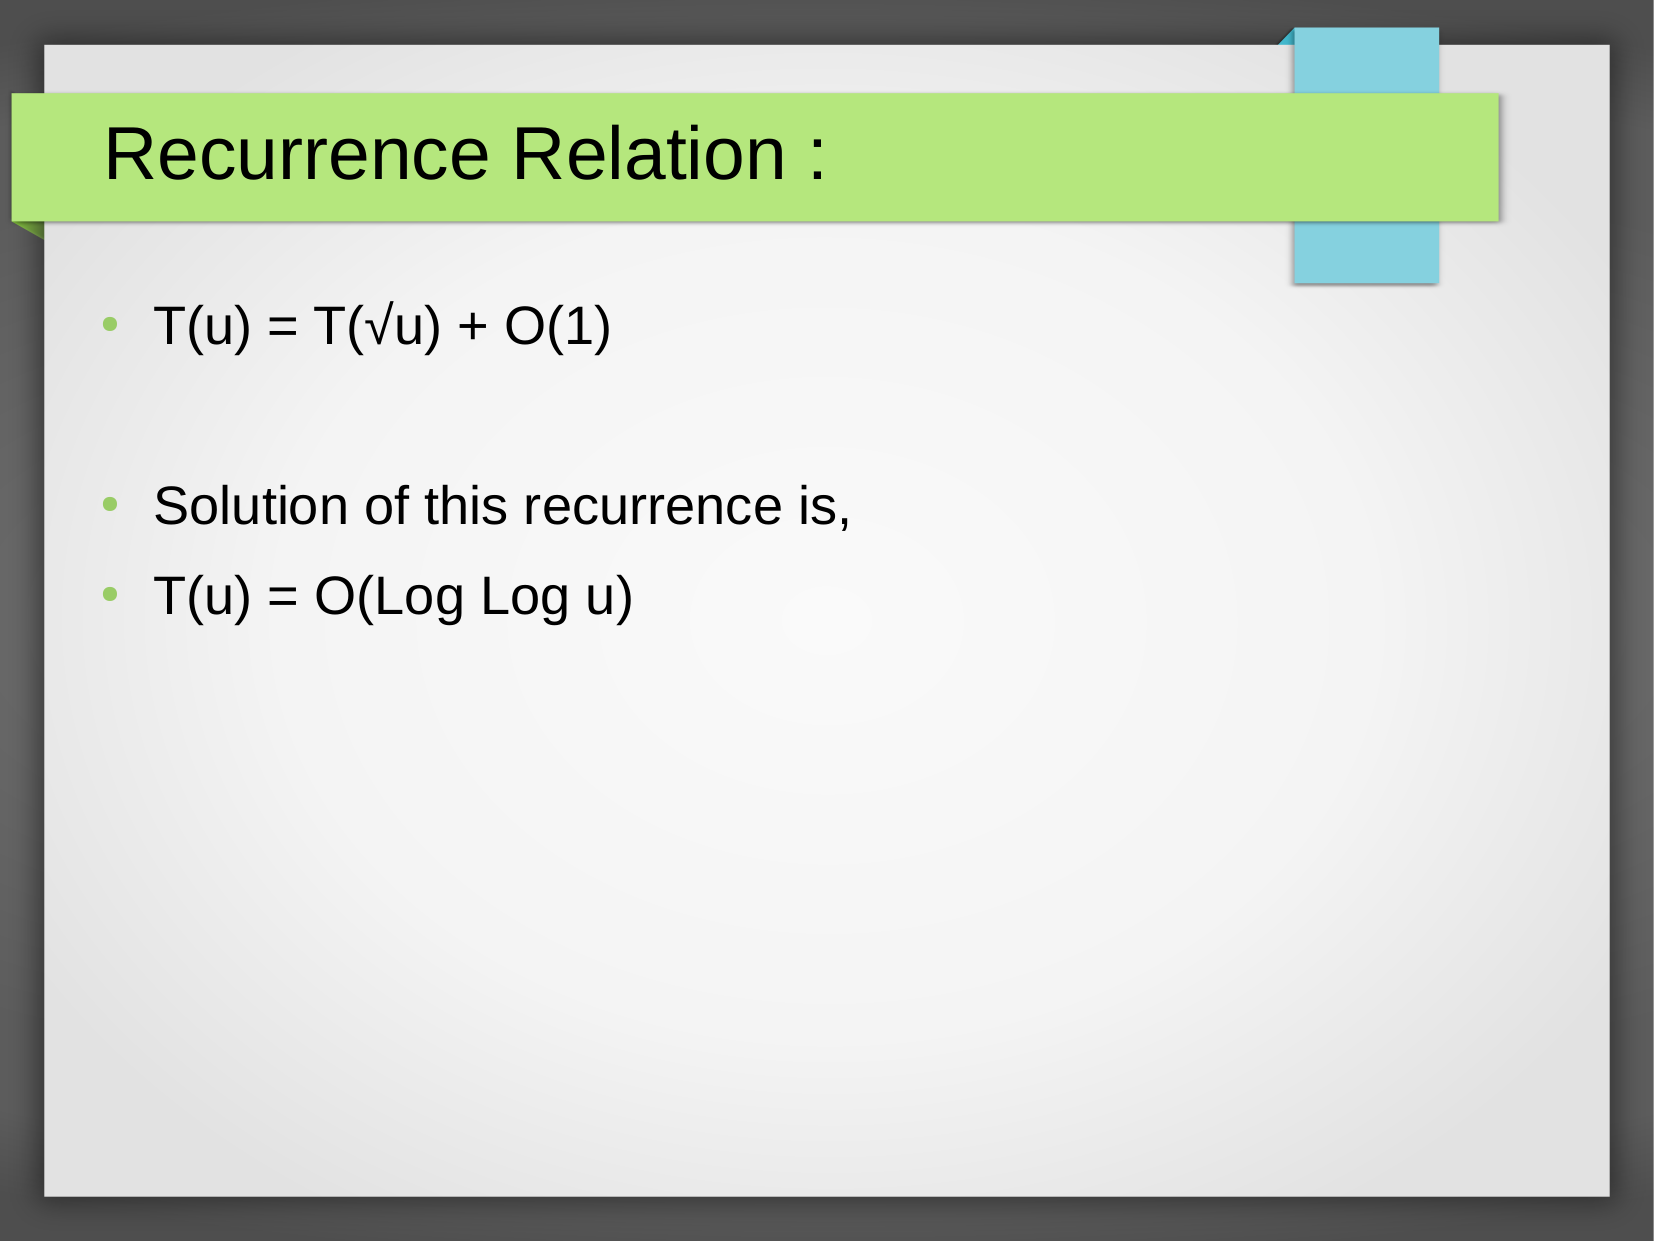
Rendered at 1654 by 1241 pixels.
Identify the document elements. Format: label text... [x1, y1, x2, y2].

title Recurrence Relation : [82, 94, 1264, 213]
picture [0, 0, 1654, 1241]
list T(u) = T(√u) + O(1) Solution of this recurrence is, T(u) = O(Log Log u) [82, 295, 1571, 1015]
